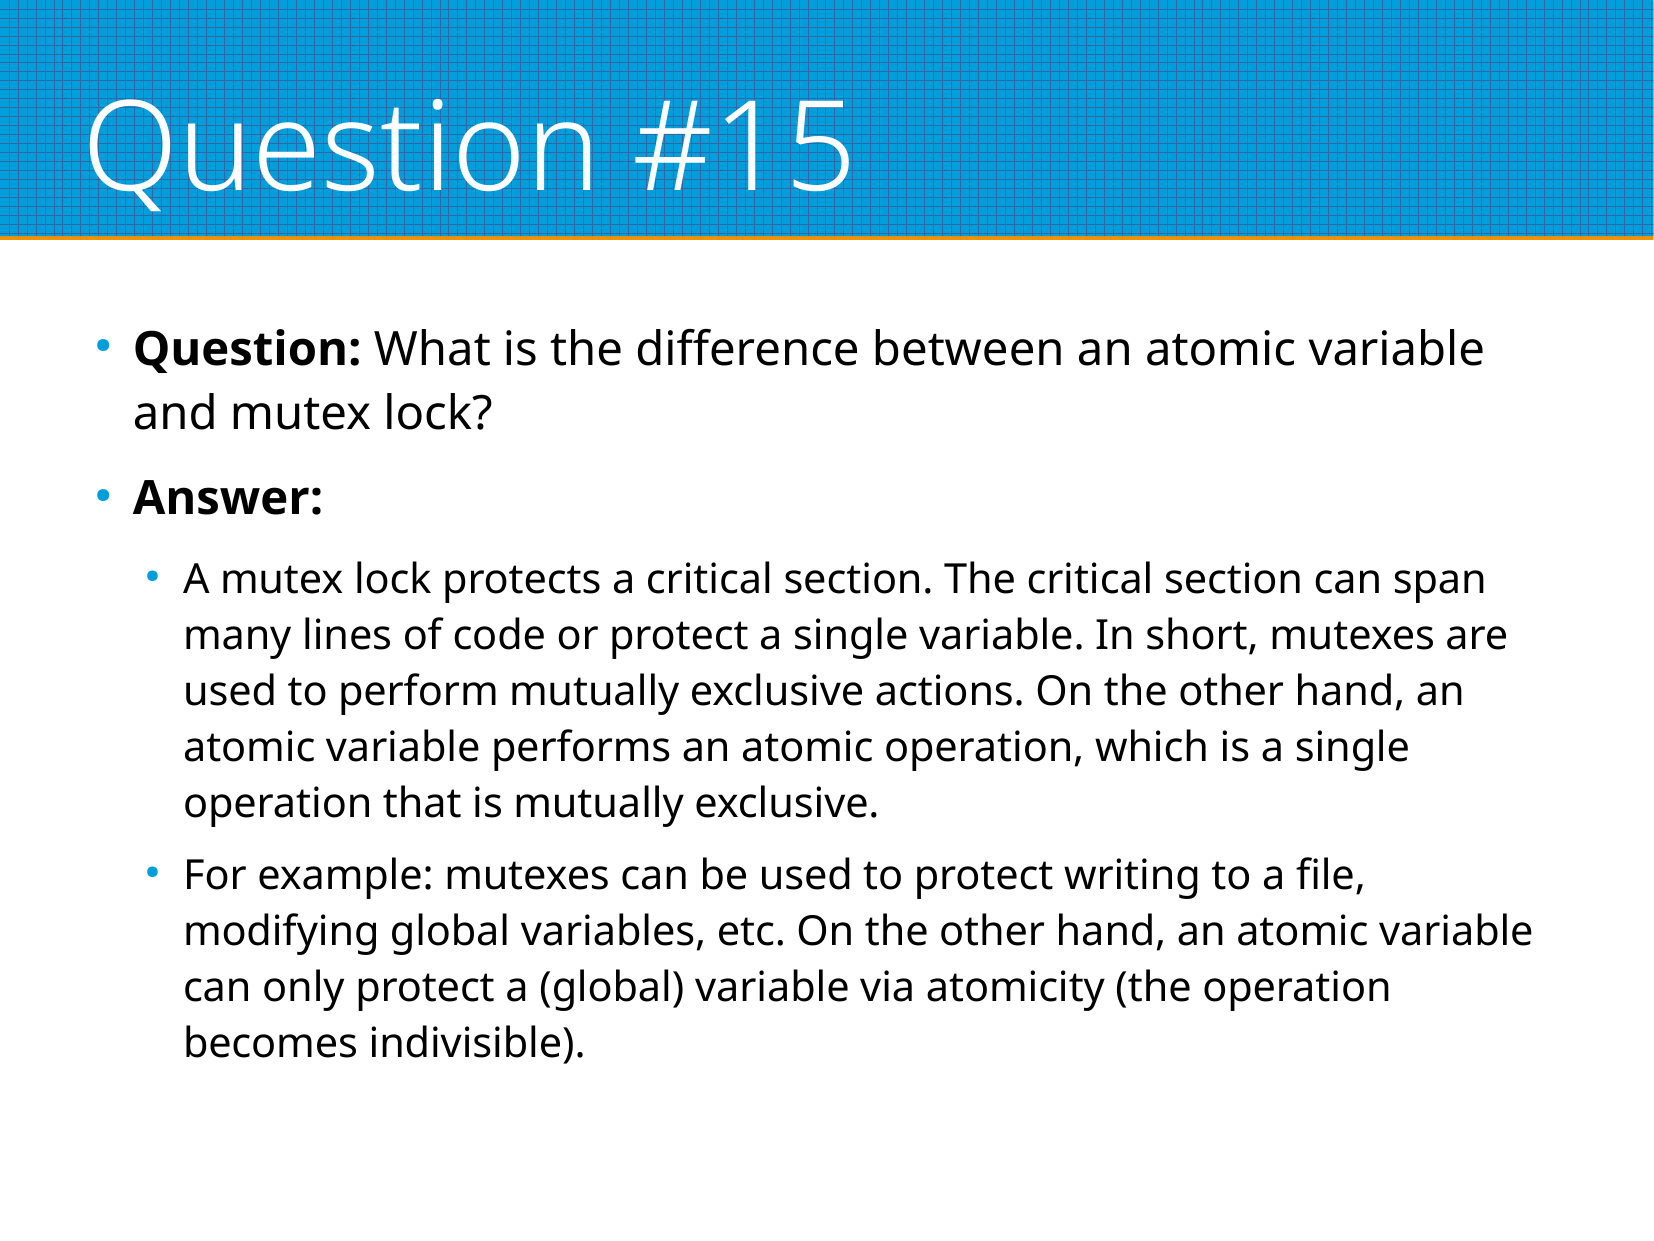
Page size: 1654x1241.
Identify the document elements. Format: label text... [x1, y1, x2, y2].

title Question #15 [82, 19, 1571, 227]
list Question: What is the difference between an atomic variable and mutex lock? Answer: A mutex lock protects a critical section. The critical section can span many lines of code or protect a single variable. In short, mutexes are used to perform mutually exclusive actions. On the other hand, an atomic variable performs an atomic operation, which is a single operation that is mutually exclusive. For example: mutexes can be used to protect writing to a file, modifying global variables, etc. On the other hand, an atomic variable can only protect a (global) variable via atomicity (the operation becomes indivisible). [82, 314, 1563, 1081]
